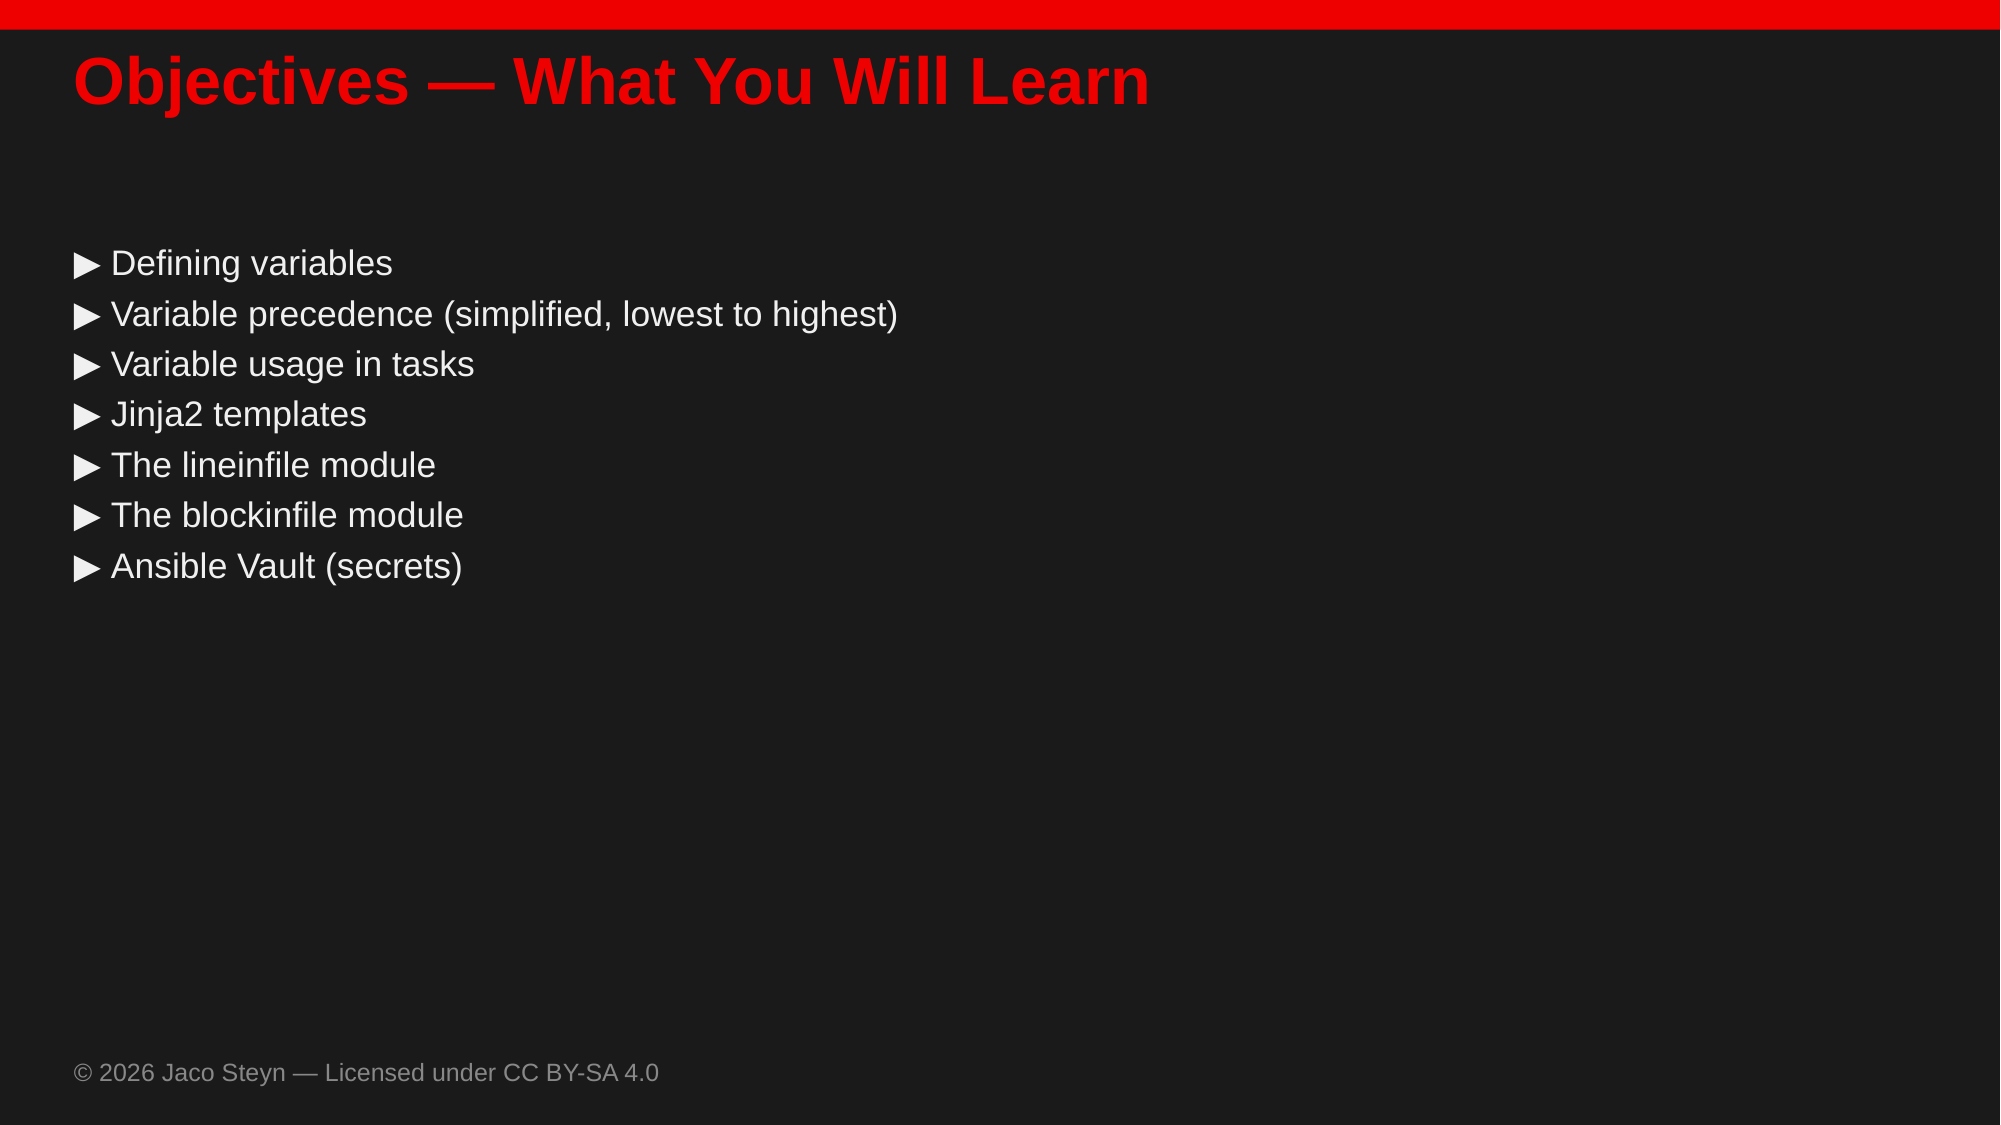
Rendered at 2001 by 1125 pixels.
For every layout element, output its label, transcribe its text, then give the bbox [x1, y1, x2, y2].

text_box ▶ Defining variables ▶ Variable precedence (simplified, lowest to highest) ▶ Variable usage in tasks ▶ Jinja2 templates ▶ The lineinfile module ▶ The blockinfile module ▶ Ansible Vault (secrets) [59, 236, 1942, 1037]
text_box [0, 0, 2001, 30]
text_box Objectives — What You Will Learn [59, 36, 1942, 208]
text_box © 2026 Jaco Steyn — Licensed under CC BY-SA 4.0 [59, 1051, 1942, 1093]
